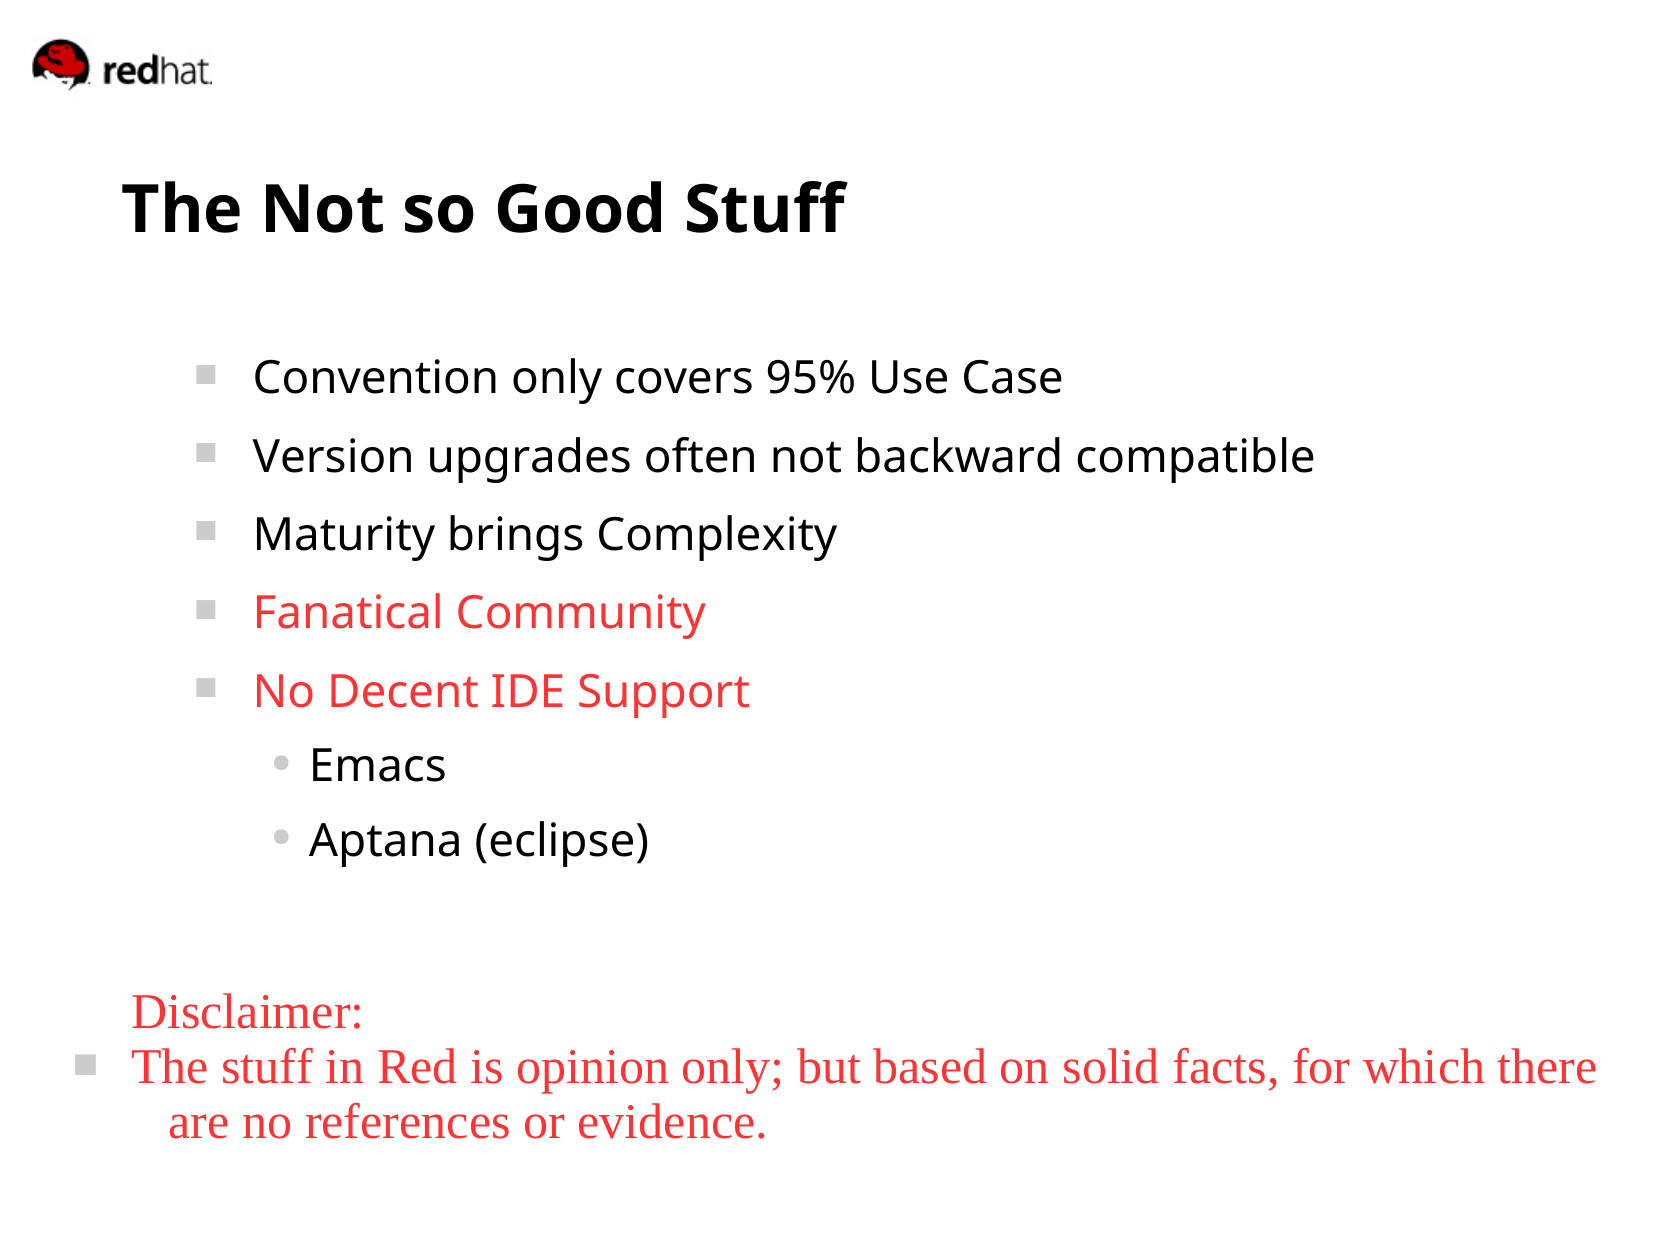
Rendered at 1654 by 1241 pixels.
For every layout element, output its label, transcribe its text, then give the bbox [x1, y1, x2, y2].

text_box Disclaimer: The stuff in Red is opinion only; but based on solid facts, for which there are no references or evidence. [0, 983, 1603, 1166]
title The Not so Good Stuff [121, 102, 1534, 310]
picture [31, 37, 212, 98]
list Convention only covers 95% Use Case Version upgrades often not backward compatible Maturity brings Complexity Fanatical Community No Decent IDE Support Emacs Aptana (eclipse) [121, 344, 1534, 983]
